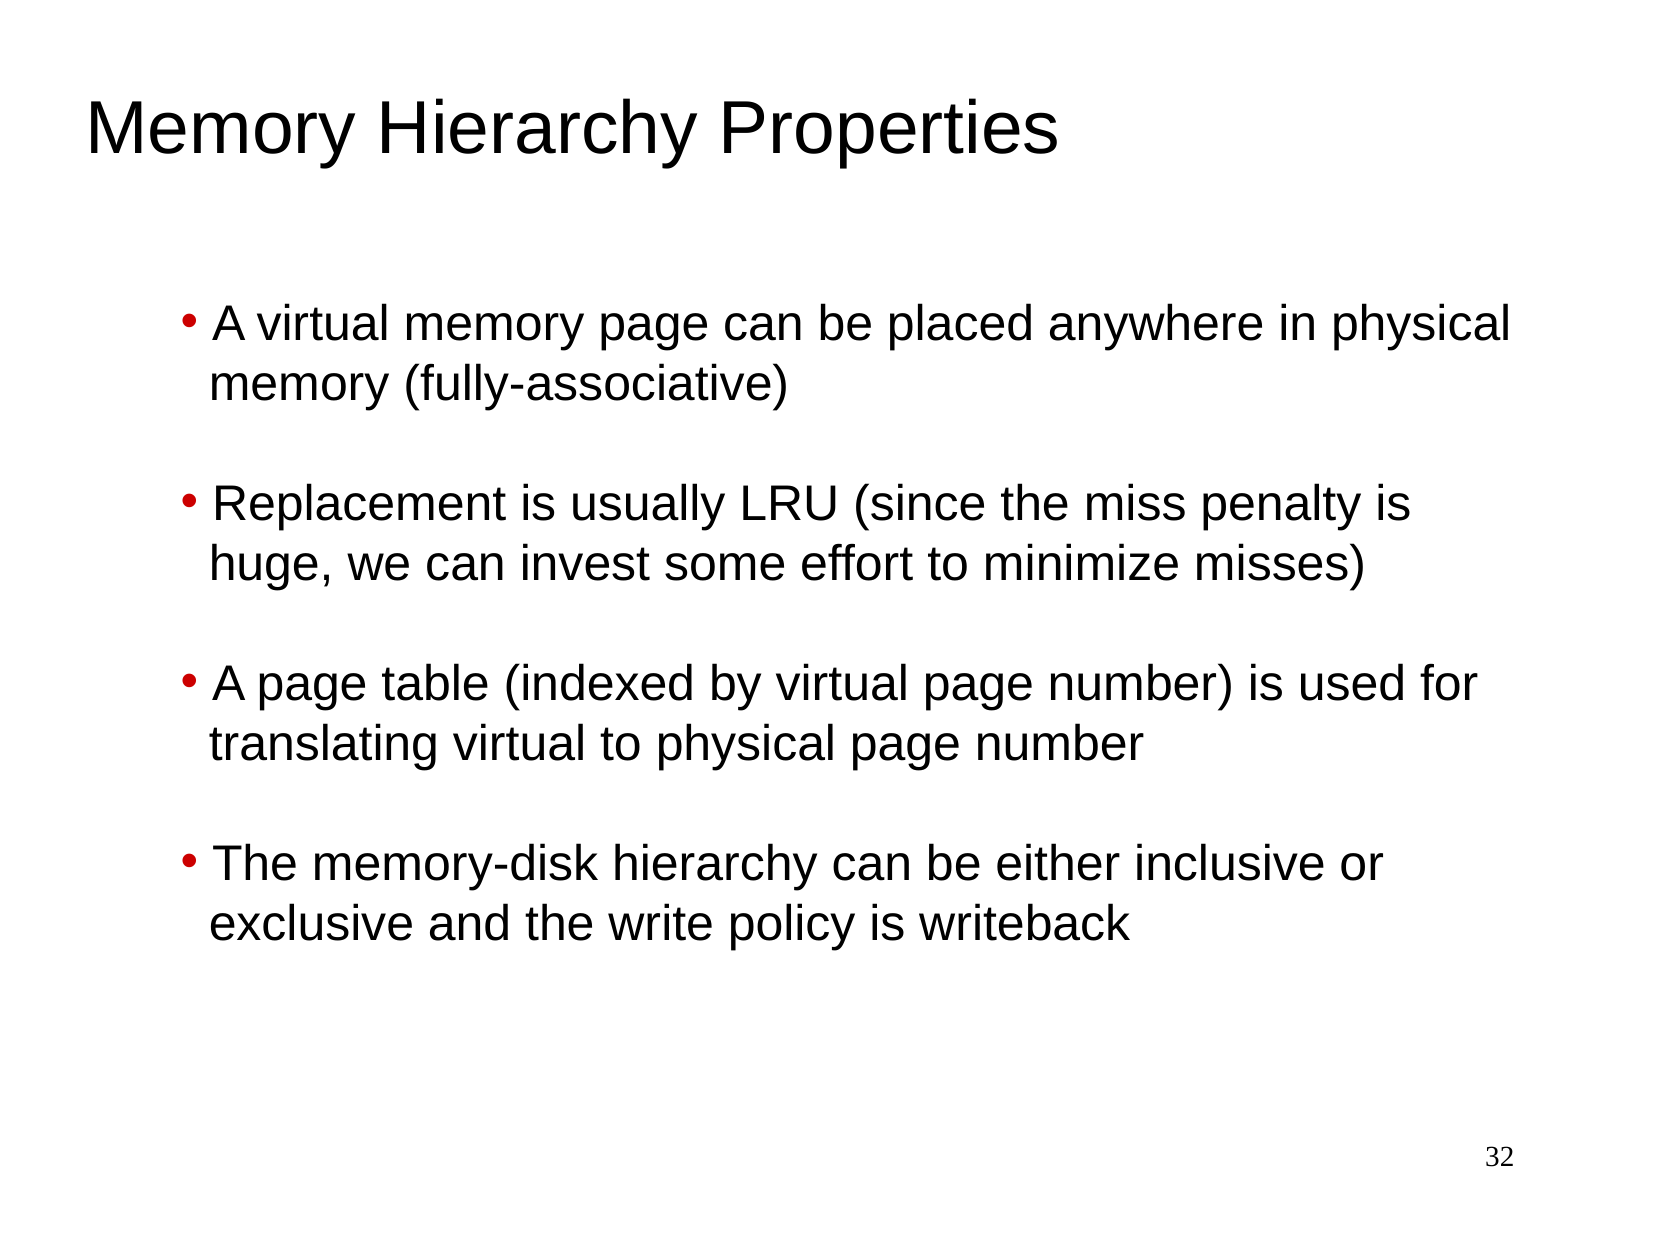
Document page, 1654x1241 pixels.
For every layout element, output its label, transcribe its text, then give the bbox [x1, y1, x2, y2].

text_box <number> [1184, 1129, 1530, 1213]
text_box A virtual memory page can be placed anywhere in physical memory (fully-associative) Replacement is usually LRU (since the miss penalty is huge, we can invest some effort to minimize misses) A page table (indexed by virtual page number) is used for translating virtual to physical page number The memory-disk hierarchy can be either inclusive or exclusive and the write policy is writeback [165, 282, 1528, 959]
text_box Memory Hierarchy Properties [70, 71, 1077, 177]
